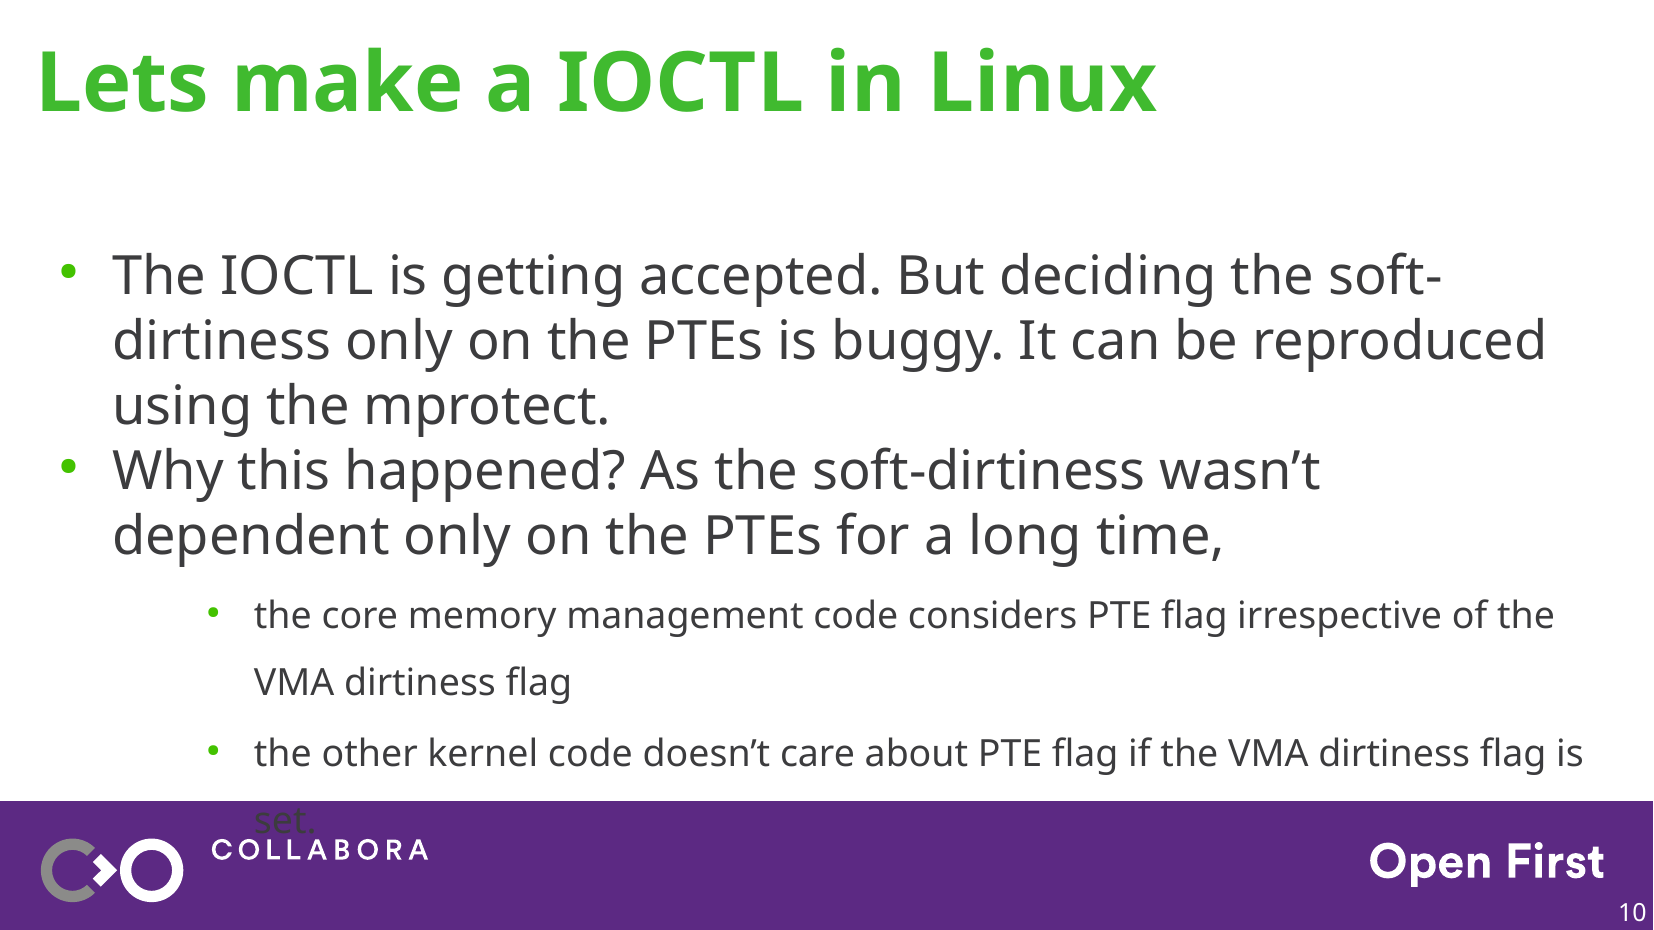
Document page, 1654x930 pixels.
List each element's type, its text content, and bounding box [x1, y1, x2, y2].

list The IOCTL is getting accepted. But deciding the soft-dirtiness only on the PTEs is buggy. It can be reproduced using the mprotect. Why this happened? As the soft-dirtiness wasn’t dependent only on the PTEs for a long time, the core memory management code considers PTE flag irrespective of the VMA dirtiness flag the other kernel code doesn’t care about PTE flag if the VMA dirtiness flag is set. [41, 240, 1613, 804]
title Lets make a IOCTL in Linux [35, 28, 1608, 192]
